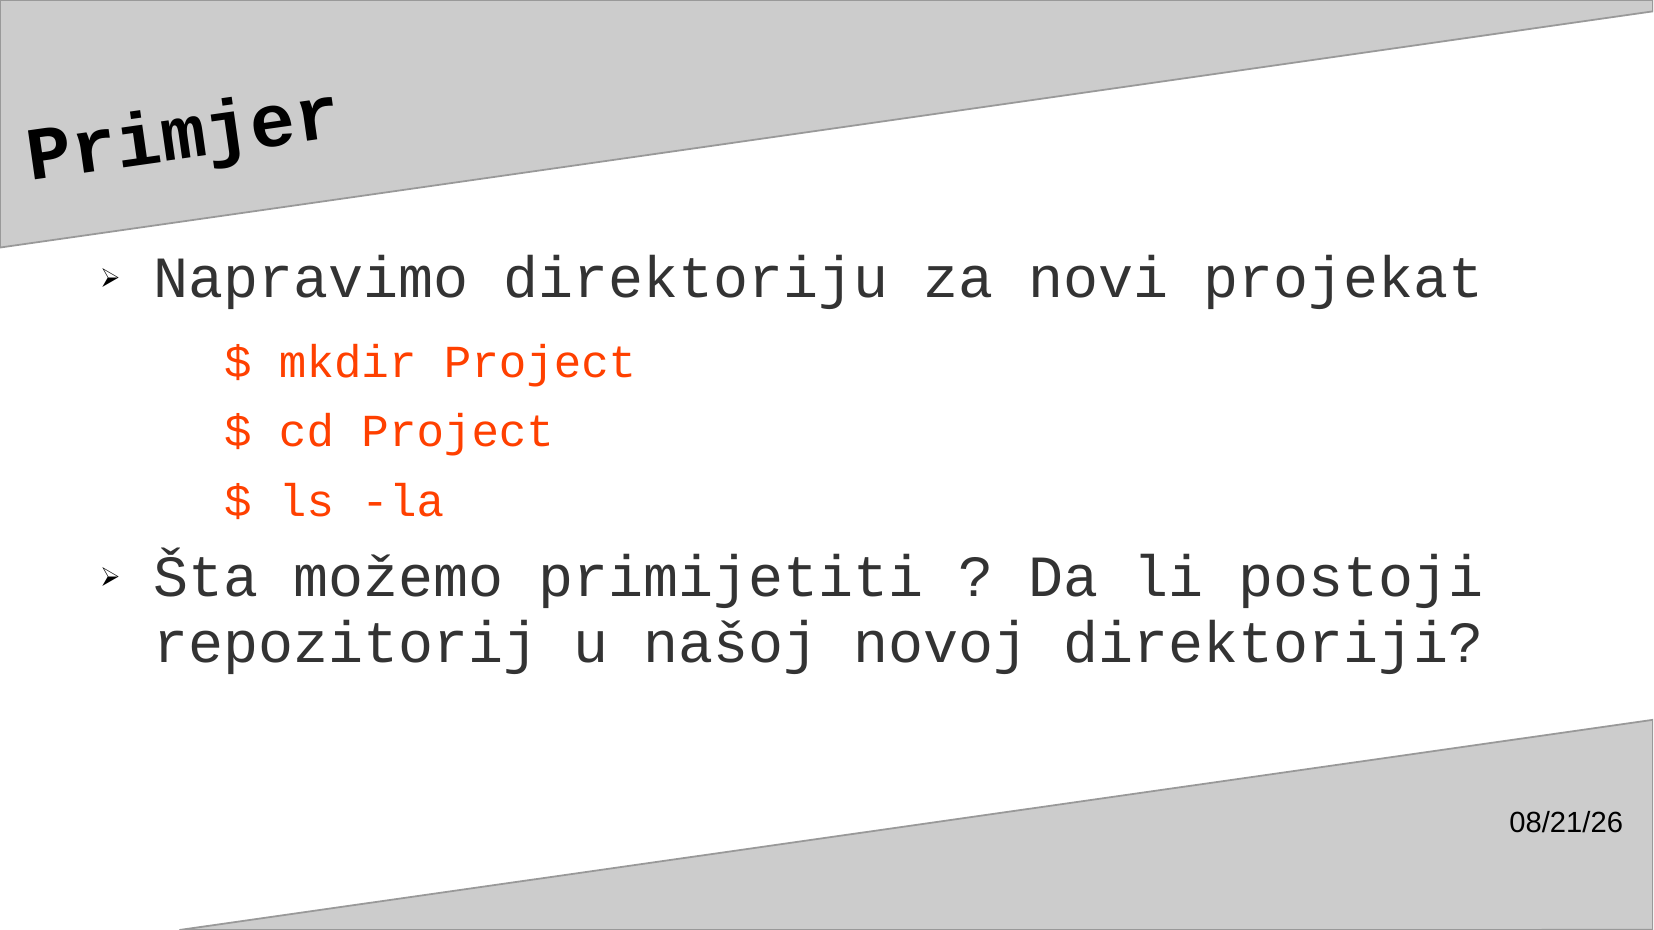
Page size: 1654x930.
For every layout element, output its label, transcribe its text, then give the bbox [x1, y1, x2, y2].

list Napravimo direktoriju za novi projekat $ mkdir Project $ cd Project $ ls -la Šta možemo primijetiti ? Da li postoji repozitorij u našoj novoj direktoriji? [82, 248, 1538, 788]
title Primjer [16, 0, 1501, 239]
